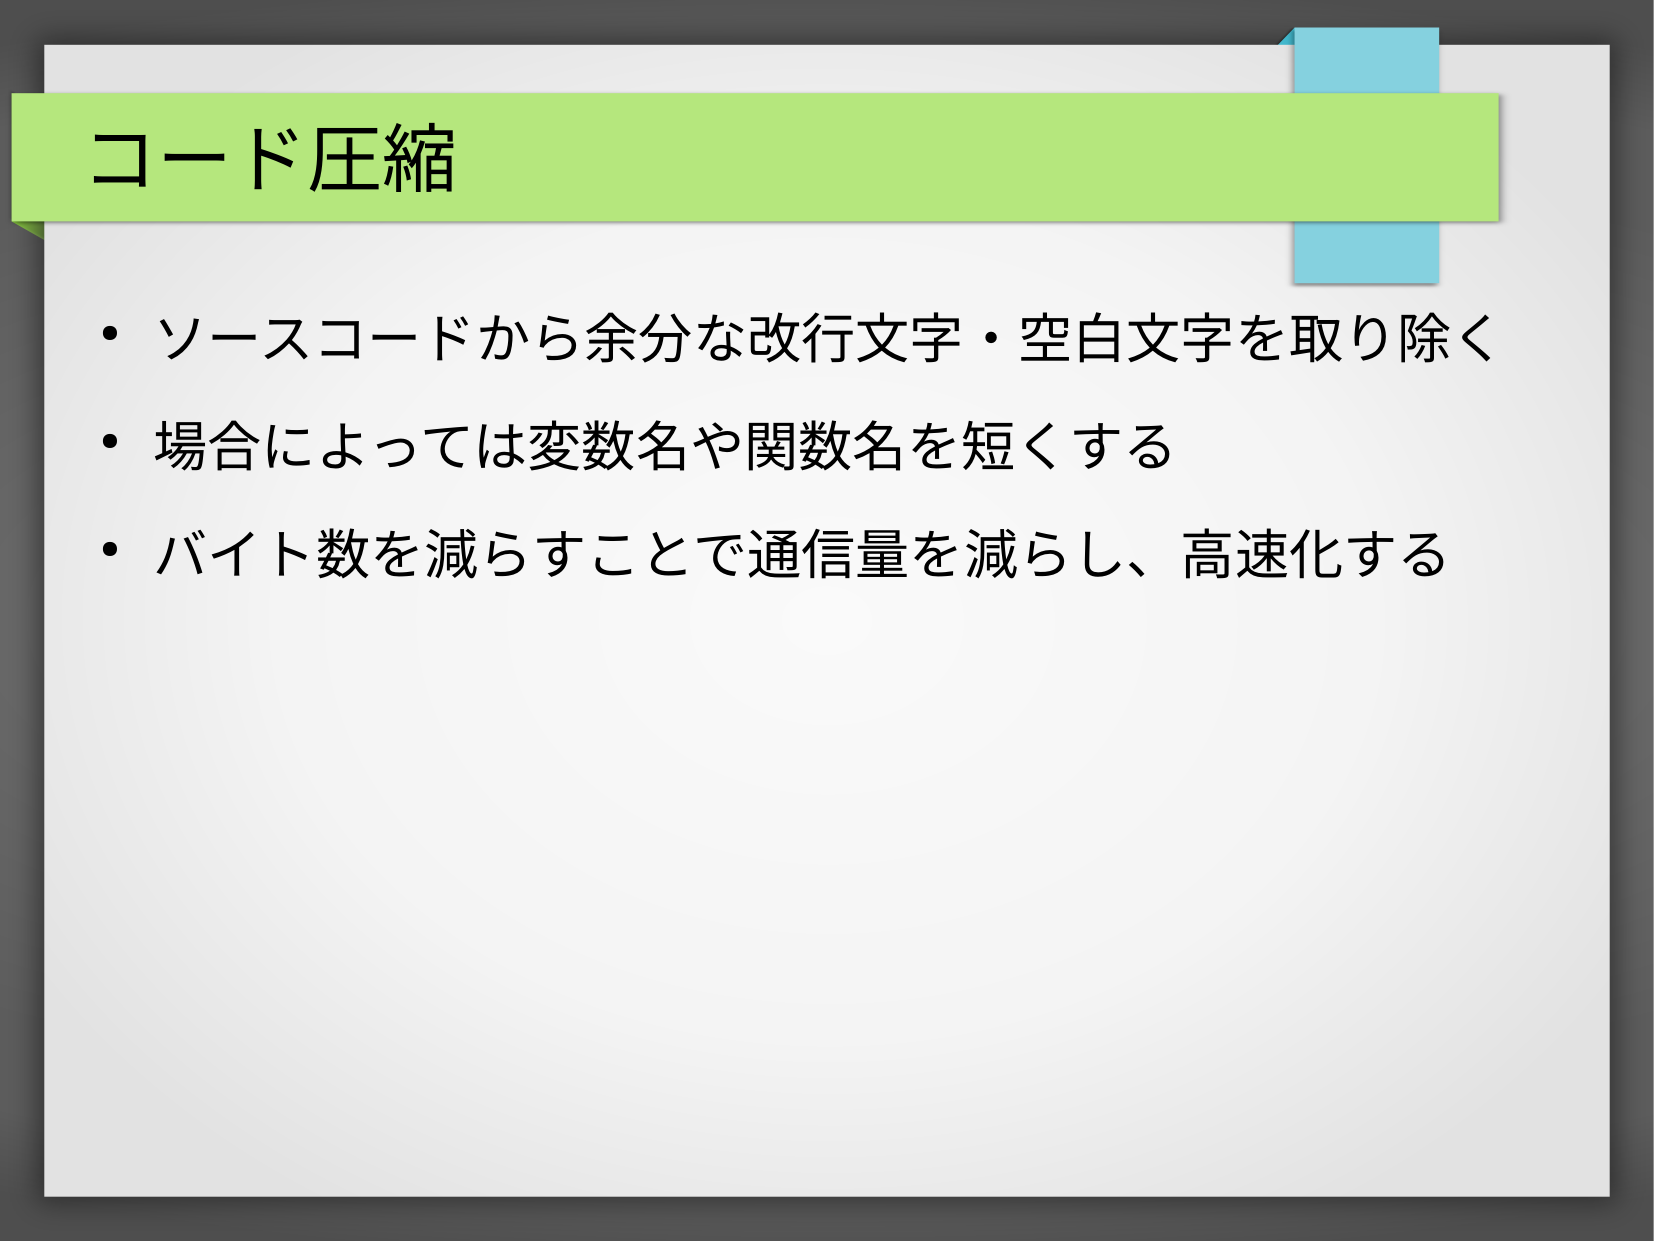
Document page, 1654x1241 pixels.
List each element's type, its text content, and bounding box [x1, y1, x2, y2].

list ソースコードから余分な改行文字・空白文字を取り除く 場合によっては変数名や関数名を短くする バイト数を減らすことで通信量を減らし、高速化する [82, 295, 1571, 1015]
title コード圧縮 [82, 94, 1264, 213]
picture [0, 0, 1654, 1241]
